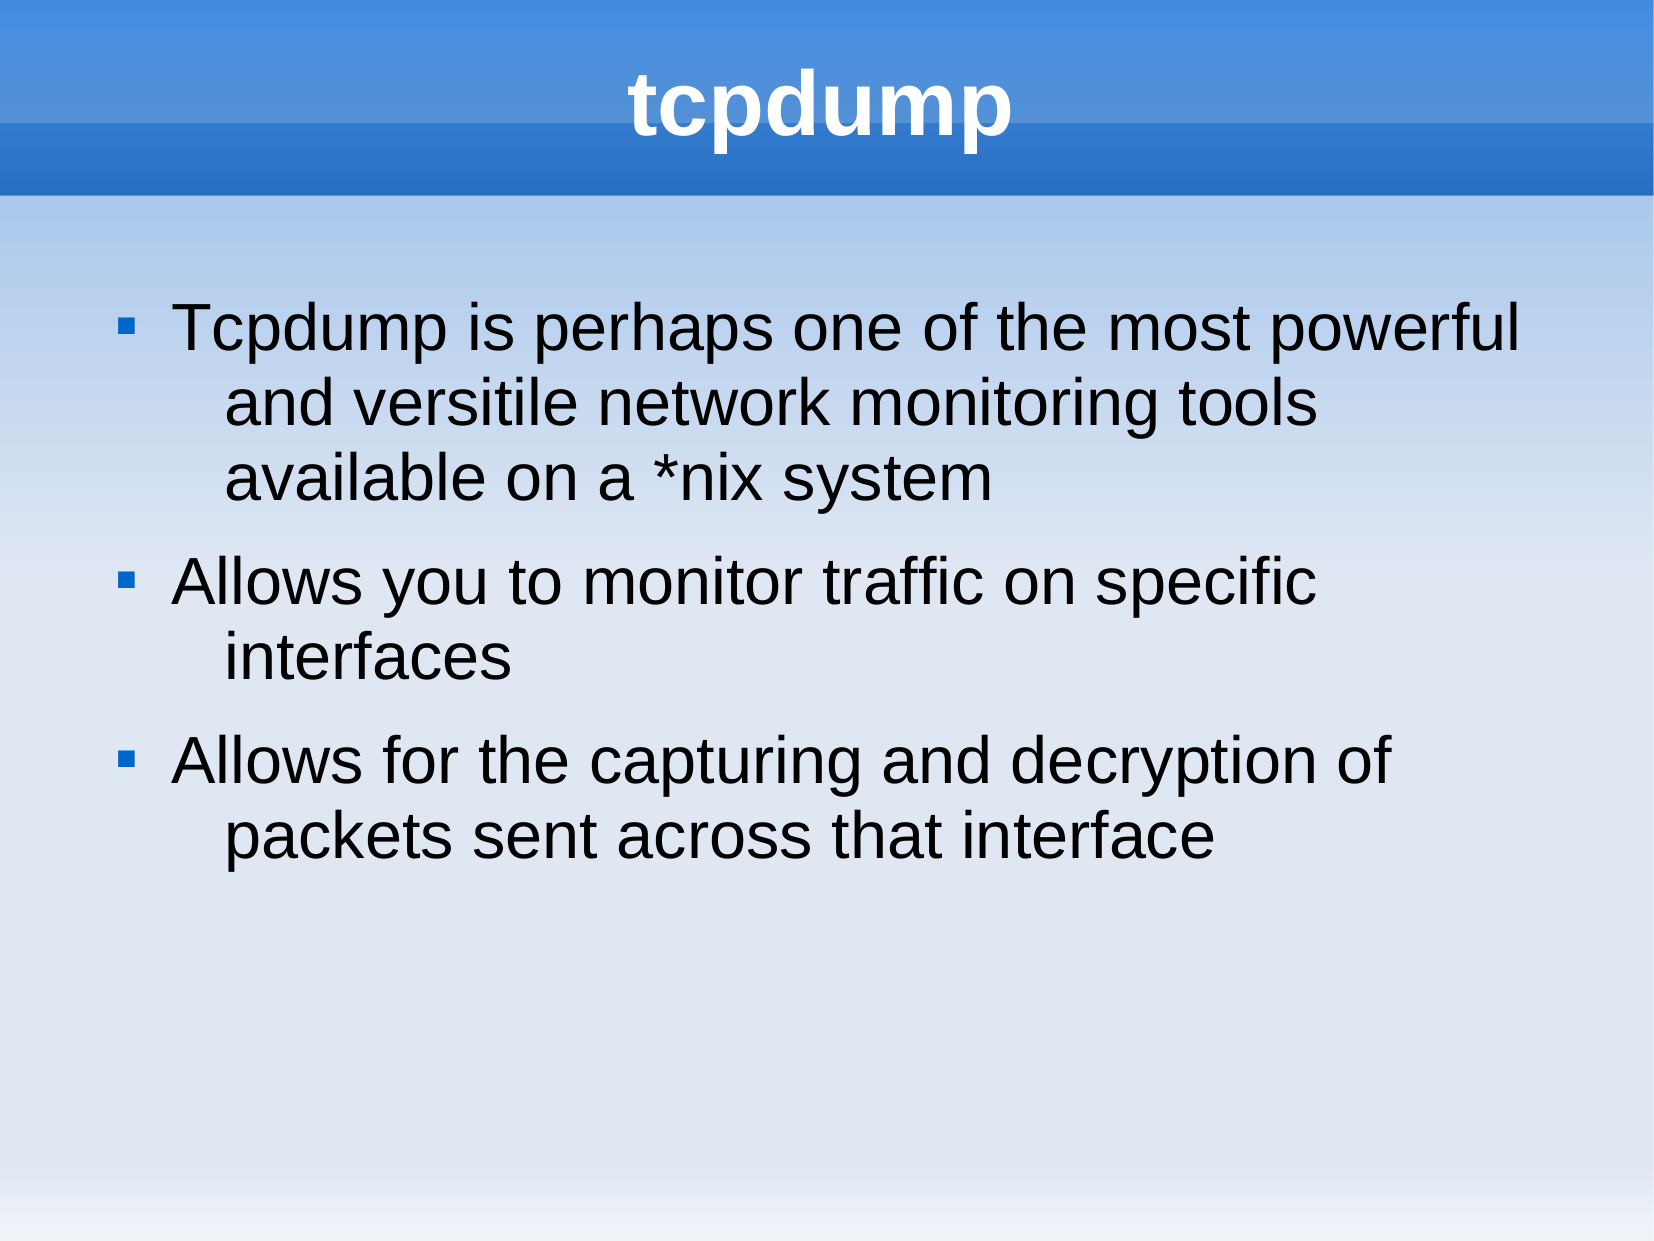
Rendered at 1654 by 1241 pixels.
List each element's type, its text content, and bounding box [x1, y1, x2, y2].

picture [0, 0, 1654, 1241]
list Tcpdump is perhaps one of the most powerful and versitile network monitoring tools available on a *nix system Allows you to monitor traffic on specific interfaces Allows for the capturing and decryption of packets sent across that interface [82, 290, 1571, 1109]
title tcpdump [76, 0, 1565, 208]
